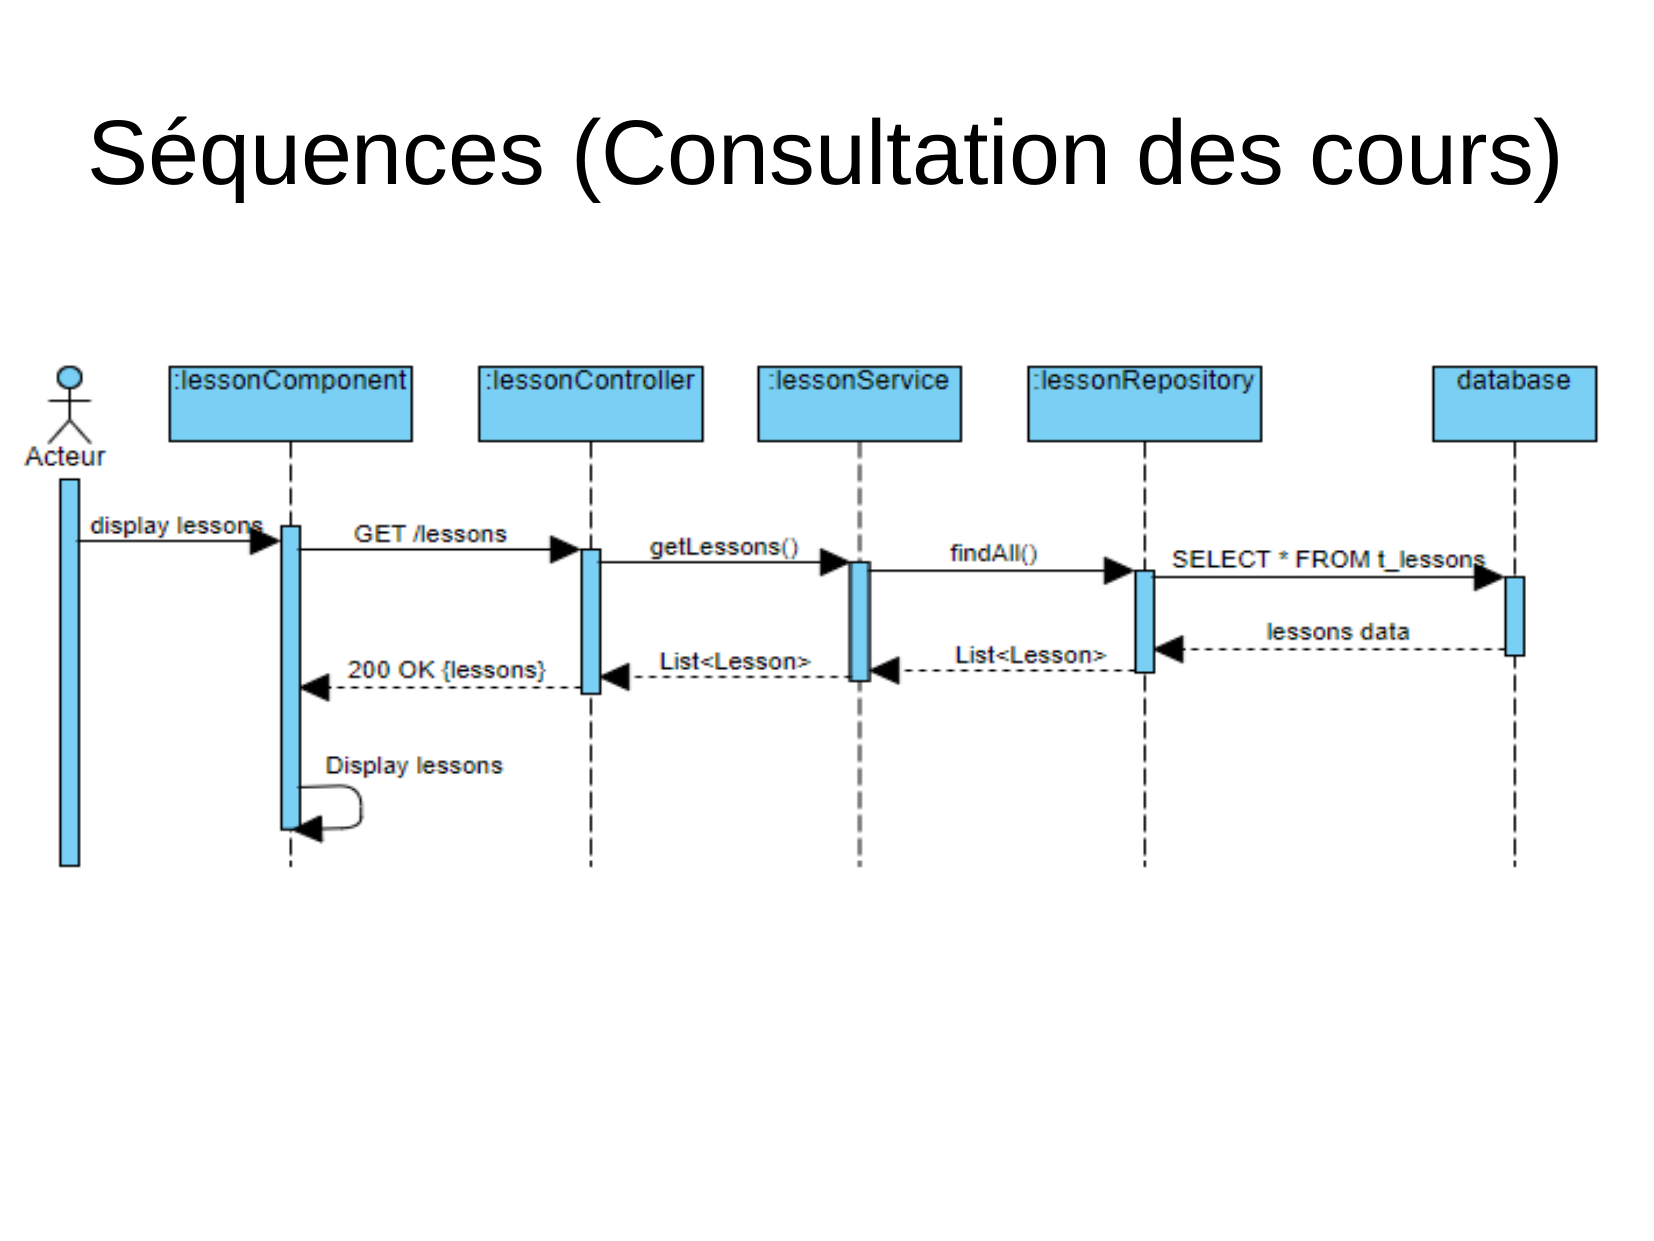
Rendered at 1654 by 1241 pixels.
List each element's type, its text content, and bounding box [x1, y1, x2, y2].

title Séquences (Consultation des cours) [82, 49, 1571, 257]
picture [11, 326, 1654, 910]
